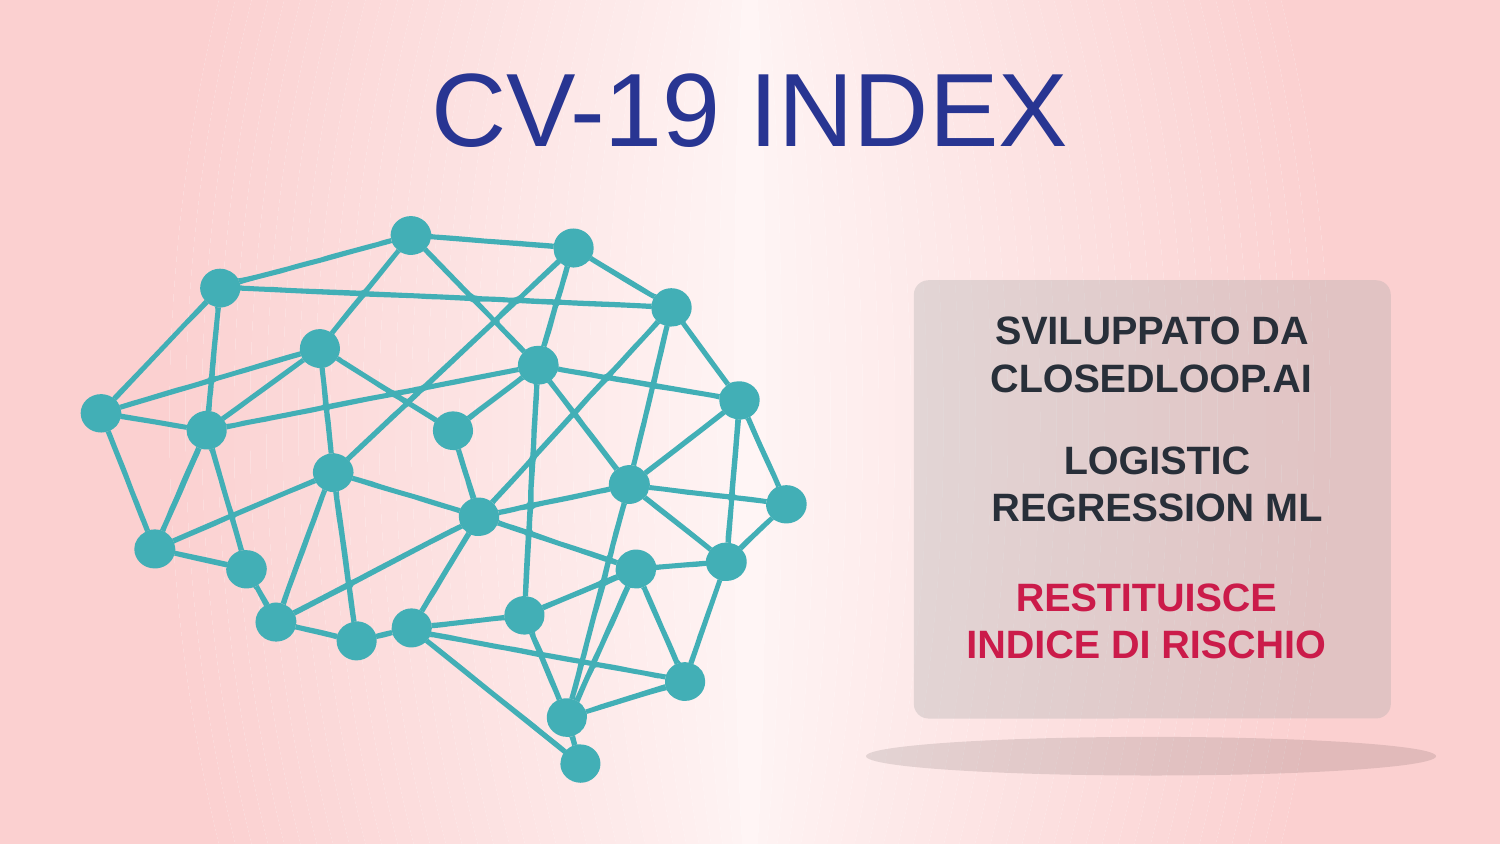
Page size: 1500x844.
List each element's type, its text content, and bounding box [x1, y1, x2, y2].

text_box LOGISTIC REGRESSION ML [941, 428, 1373, 529]
text_box CV-19 INDEX [187, 36, 1313, 167]
text_box [913, 280, 1391, 719]
text_box RESTITUISCE INDICE DI RISCHIO [936, 565, 1357, 676]
text_box SVILUPPATO DA CLOSEDLOOP.AI [940, 299, 1362, 393]
text_box [865, 736, 1437, 776]
text_box [80, 216, 807, 783]
